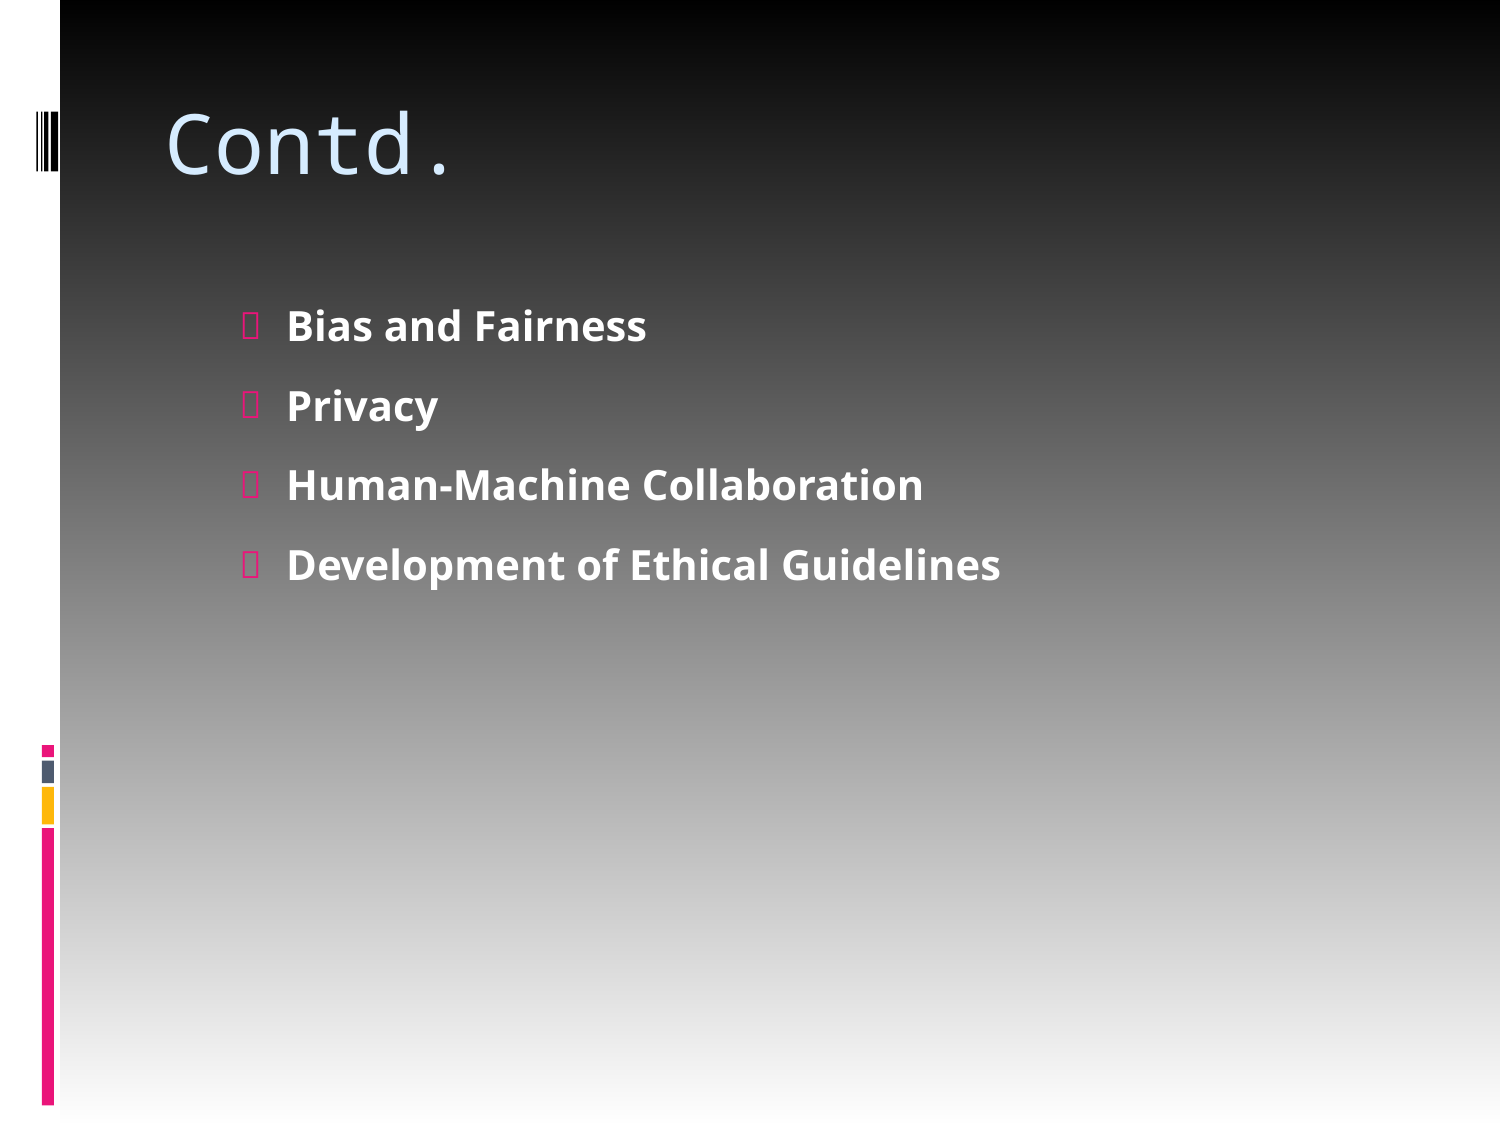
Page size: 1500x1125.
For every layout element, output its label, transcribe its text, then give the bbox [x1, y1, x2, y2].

title Contd. [150, 83, 1425, 234]
list Bias and Fairness Privacy Human-Machine Collaboration Development of Ethical Guidelines [150, 292, 1425, 1043]
